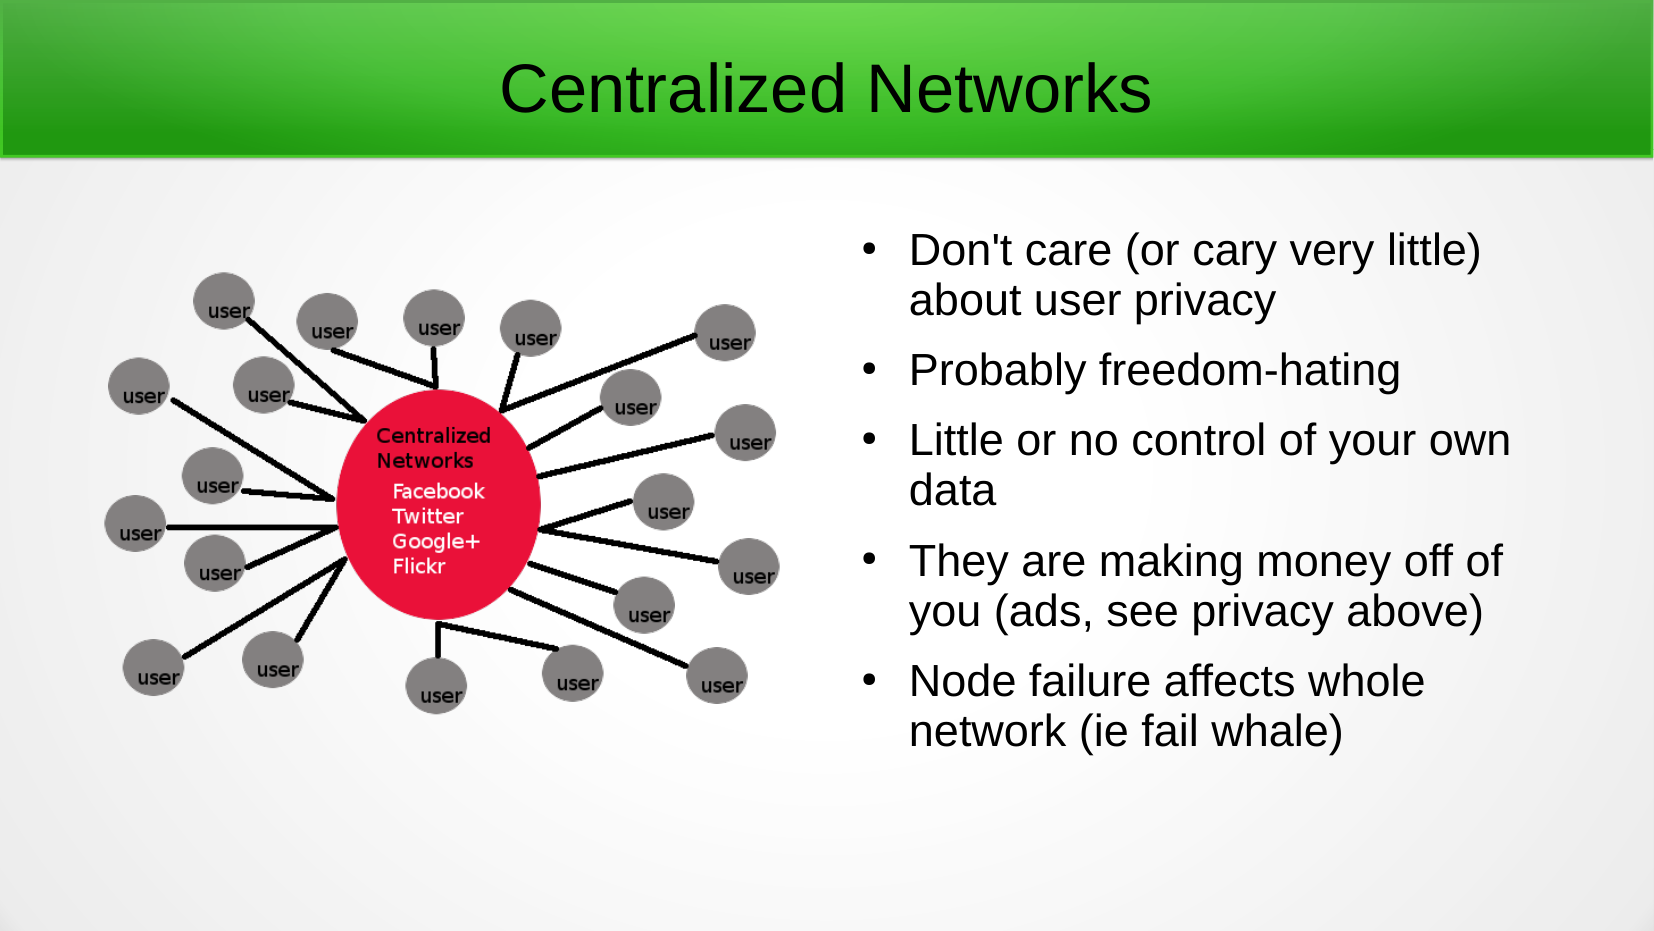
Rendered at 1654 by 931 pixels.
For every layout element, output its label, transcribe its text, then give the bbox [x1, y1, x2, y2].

list Don't care (or cary very little) about user privacy Probably freedom-hating Little or no control of your own data They are making money off of you (ads, see privacy above) Node failure affects whole network (ie fail whale) [845, 224, 1572, 764]
title Centralized Networks [82, 35, 1571, 142]
picture [82, 267, 809, 722]
